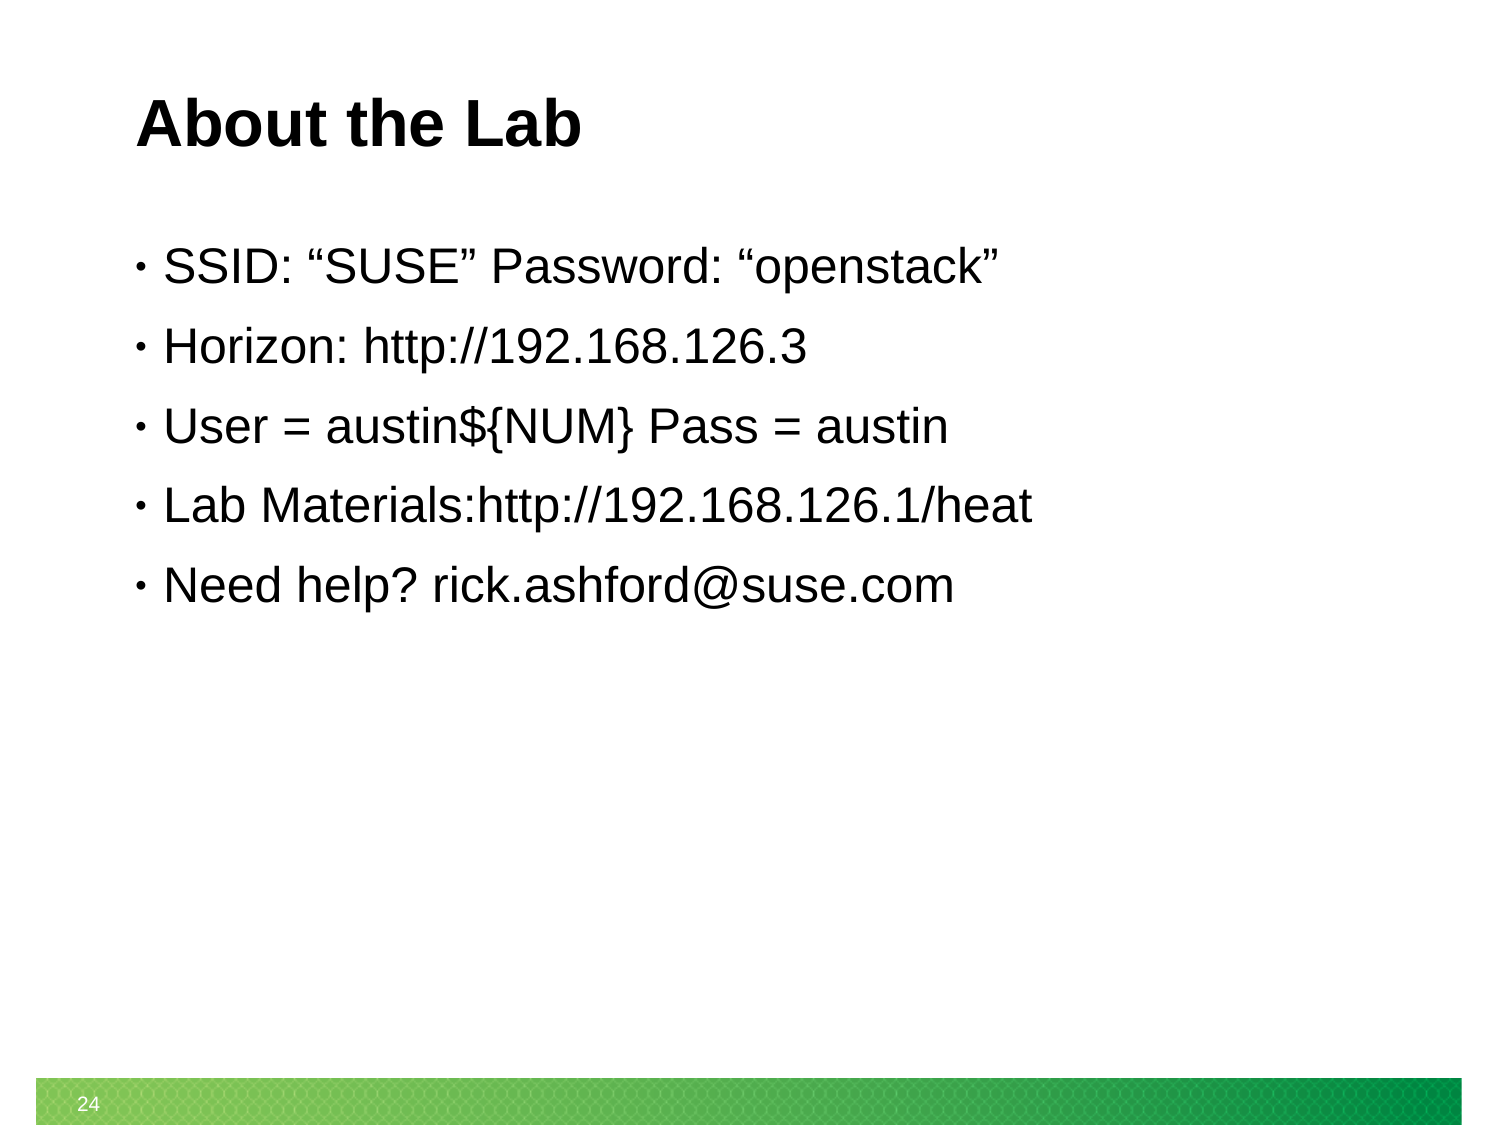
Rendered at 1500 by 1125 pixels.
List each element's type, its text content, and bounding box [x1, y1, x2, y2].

picture [36, 1078, 1462, 1125]
list SSID: “SUSE” Password: “openstack” Horizon: http://192.168.126.3 User = austin${NUM} Pass = austin Lab Materials:http://192.168.126.1/heat Need help? rick.ashford@suse.com [135, 238, 1372, 982]
title About the Lab [135, 41, 1372, 204]
